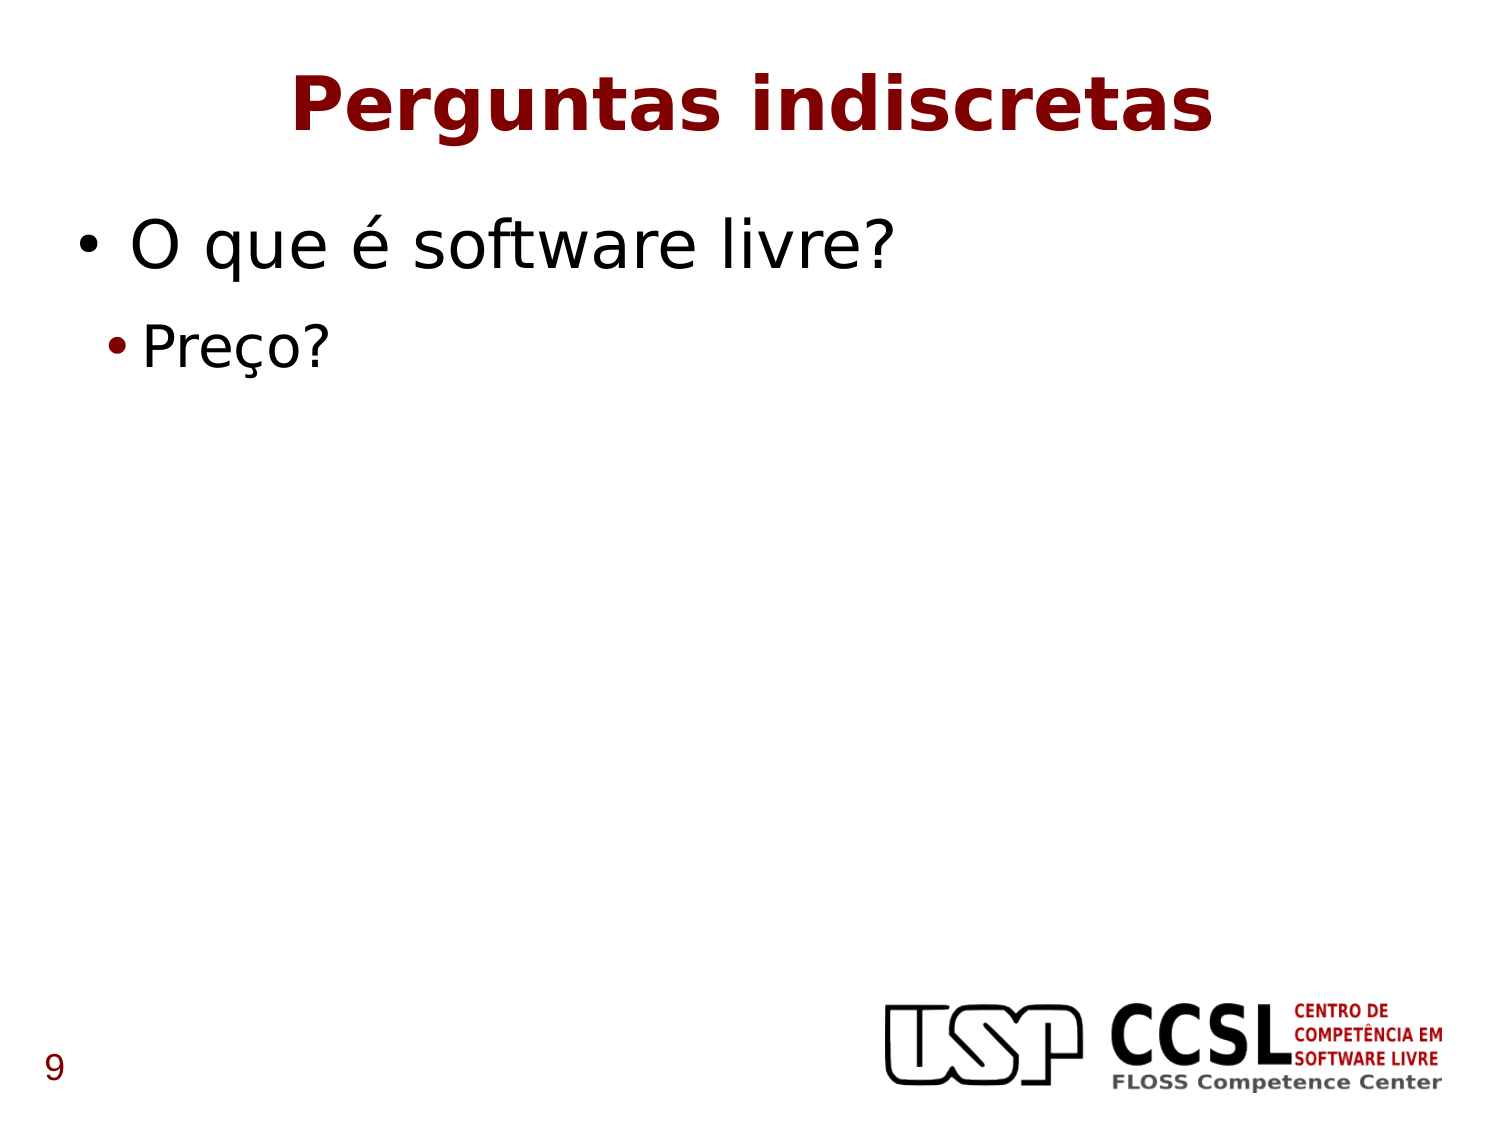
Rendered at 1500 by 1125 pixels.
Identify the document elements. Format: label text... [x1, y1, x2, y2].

picture [885, 1003, 1442, 1093]
list O que é software livre? Preço? [59, 206, 1447, 950]
title Perguntas indiscretas [59, 29, 1447, 180]
